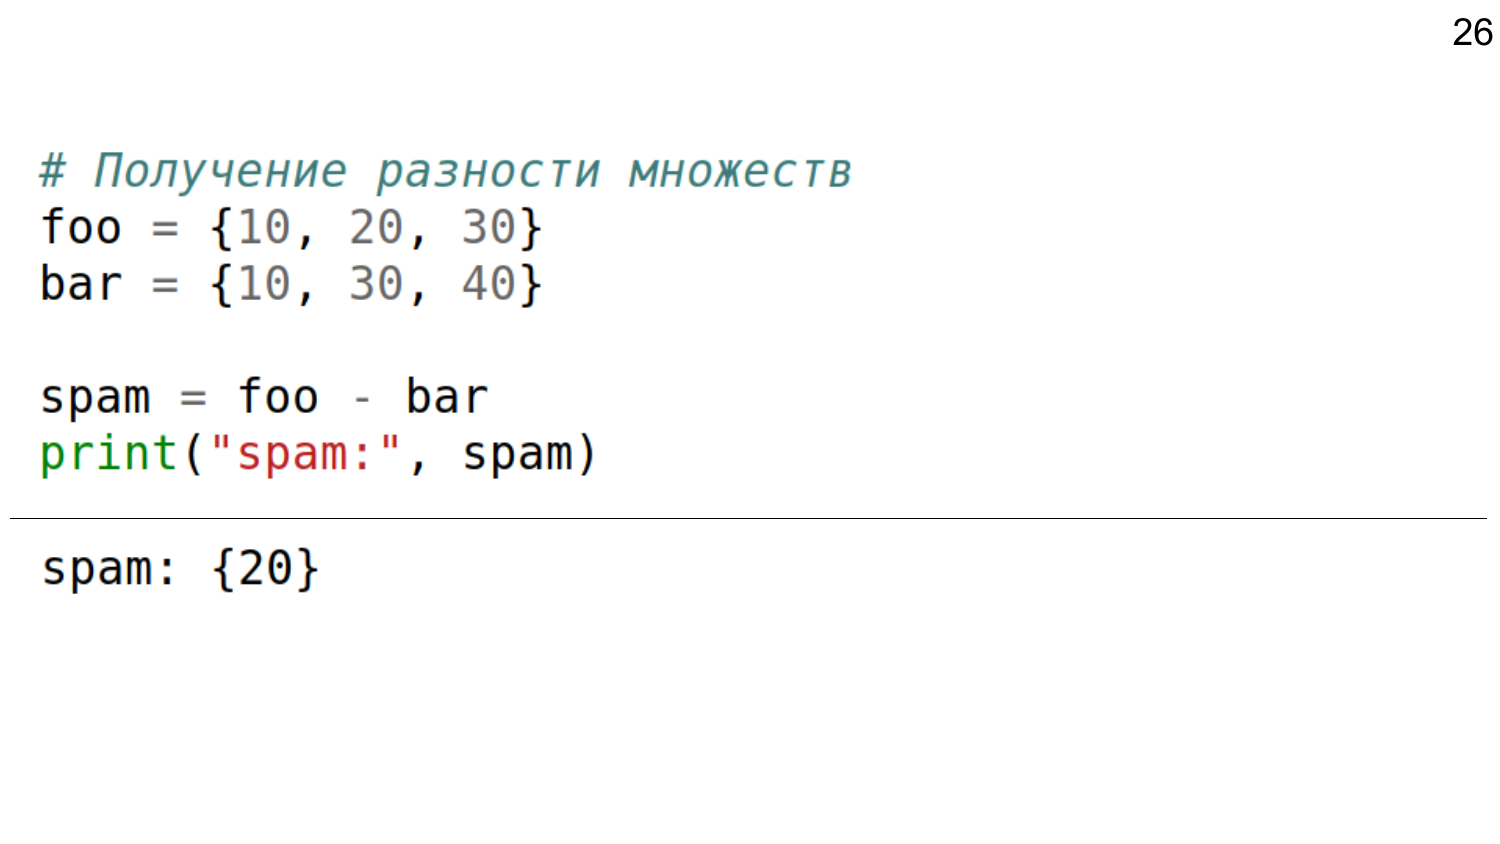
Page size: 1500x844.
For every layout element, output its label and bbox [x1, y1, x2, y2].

picture [26, 140, 863, 493]
picture [34, 537, 330, 613]
